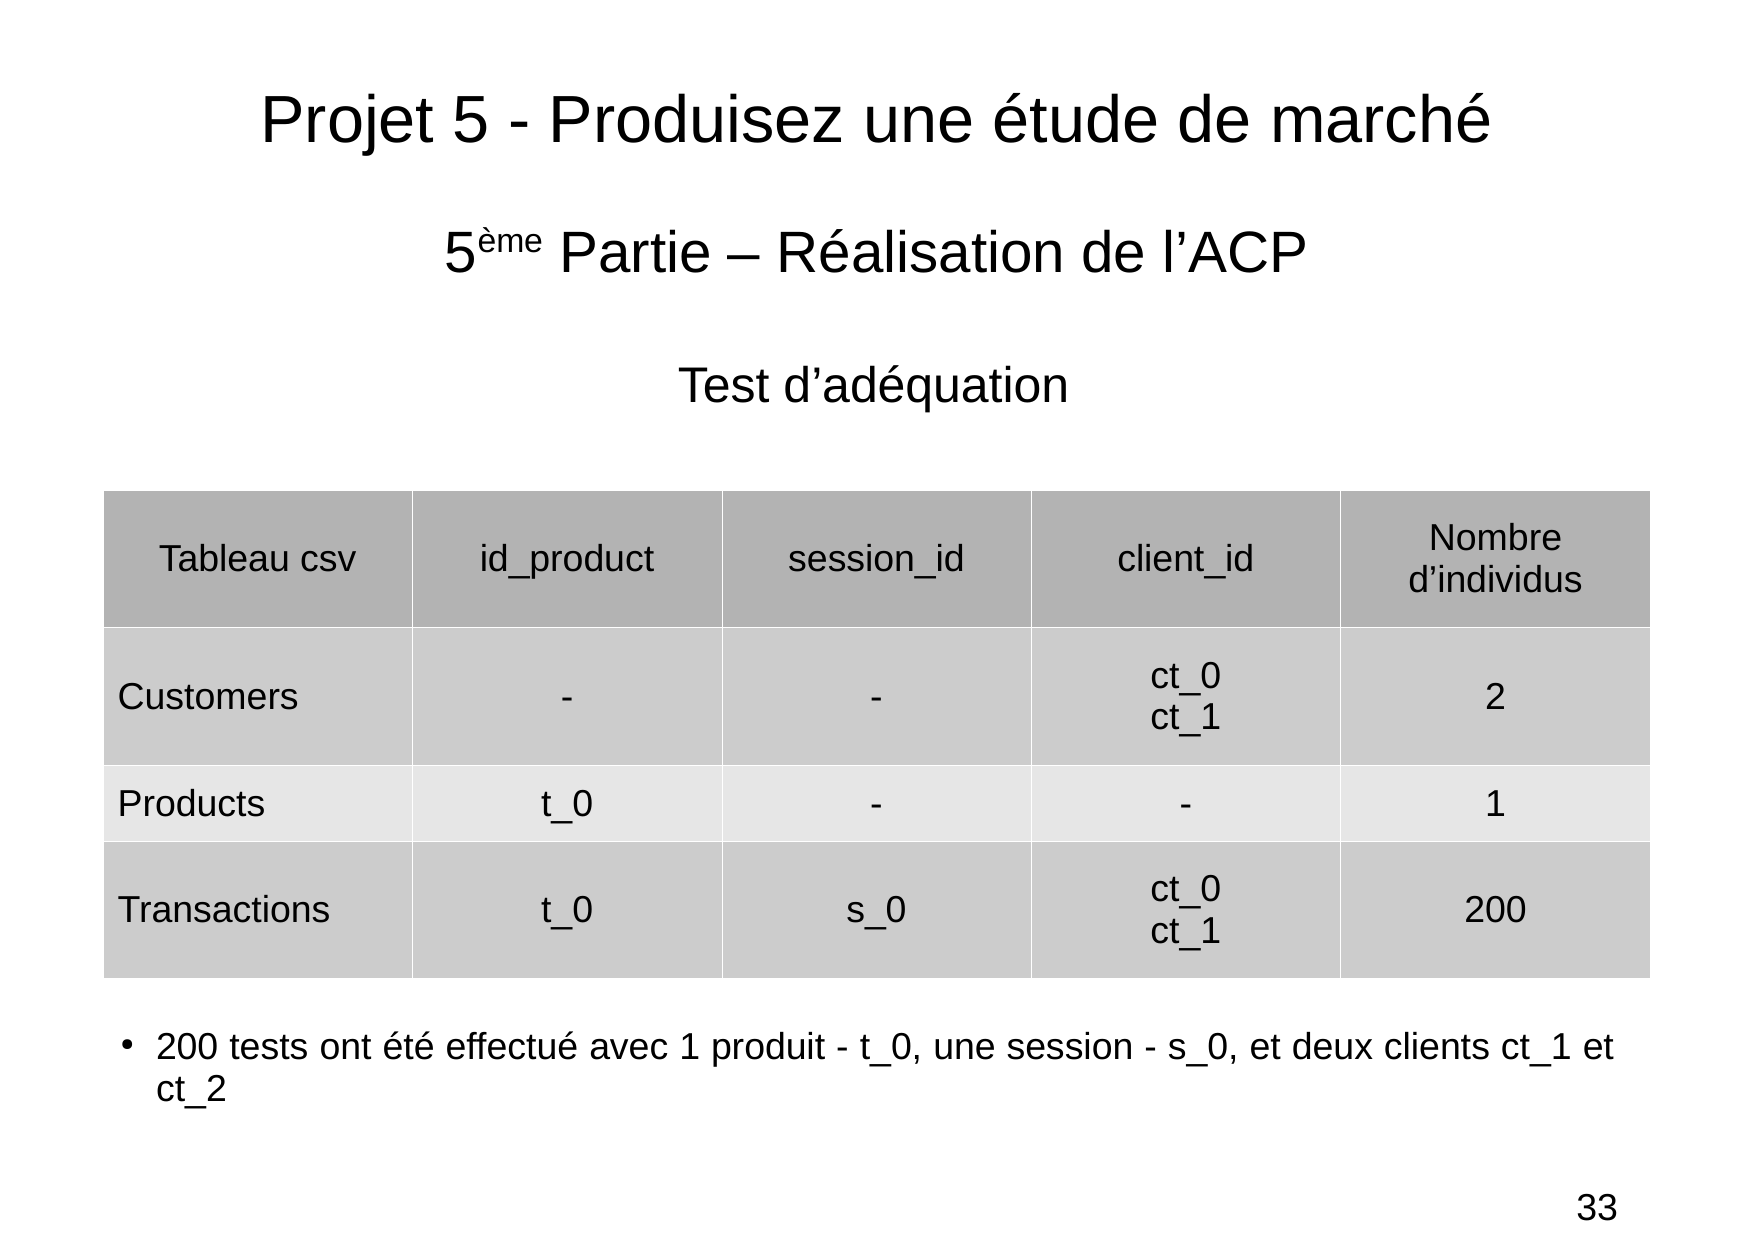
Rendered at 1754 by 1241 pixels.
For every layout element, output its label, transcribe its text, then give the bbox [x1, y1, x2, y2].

text_box Test d’adéquation [105, 321, 1642, 449]
title Projet 5 - Produisez une étude de marché [140, 48, 1614, 188]
table_cell - [723, 766, 1031, 841]
table_header Nombre d’individus [1341, 491, 1650, 627]
table_cell Products [104, 766, 412, 841]
text_box <numéro> [1561, 1178, 1754, 1241]
table_cell 200 [1341, 842, 1650, 978]
table_cell 2 [1341, 628, 1650, 765]
table_cell ct_0 ct_1 [1032, 842, 1340, 978]
table_header session_id [723, 491, 1031, 627]
table_cell t_0 [413, 766, 722, 841]
table_header id_product [413, 491, 722, 627]
subtitle 5ème Partie – Réalisation de l’ACP [140, 188, 1614, 316]
table_header Tableau csv [104, 491, 412, 627]
table_cell Transactions [104, 842, 412, 978]
table_cell t_0 [413, 842, 722, 978]
table_header client_id [1032, 491, 1340, 627]
table_cell ct_0 ct_1 [1032, 628, 1340, 765]
table_cell - [1032, 766, 1340, 841]
table_cell - [413, 628, 722, 765]
table_cell - [723, 628, 1031, 765]
table_cell s_0 [723, 842, 1031, 978]
table_cell Customers [104, 628, 412, 765]
text_box 200 tests ont été effectué avec 1 produit - t_0, une session - s_0, et deux clients ct_1 et ct_2 [105, 1017, 1654, 1154]
table_cell 1 [1341, 766, 1650, 841]
